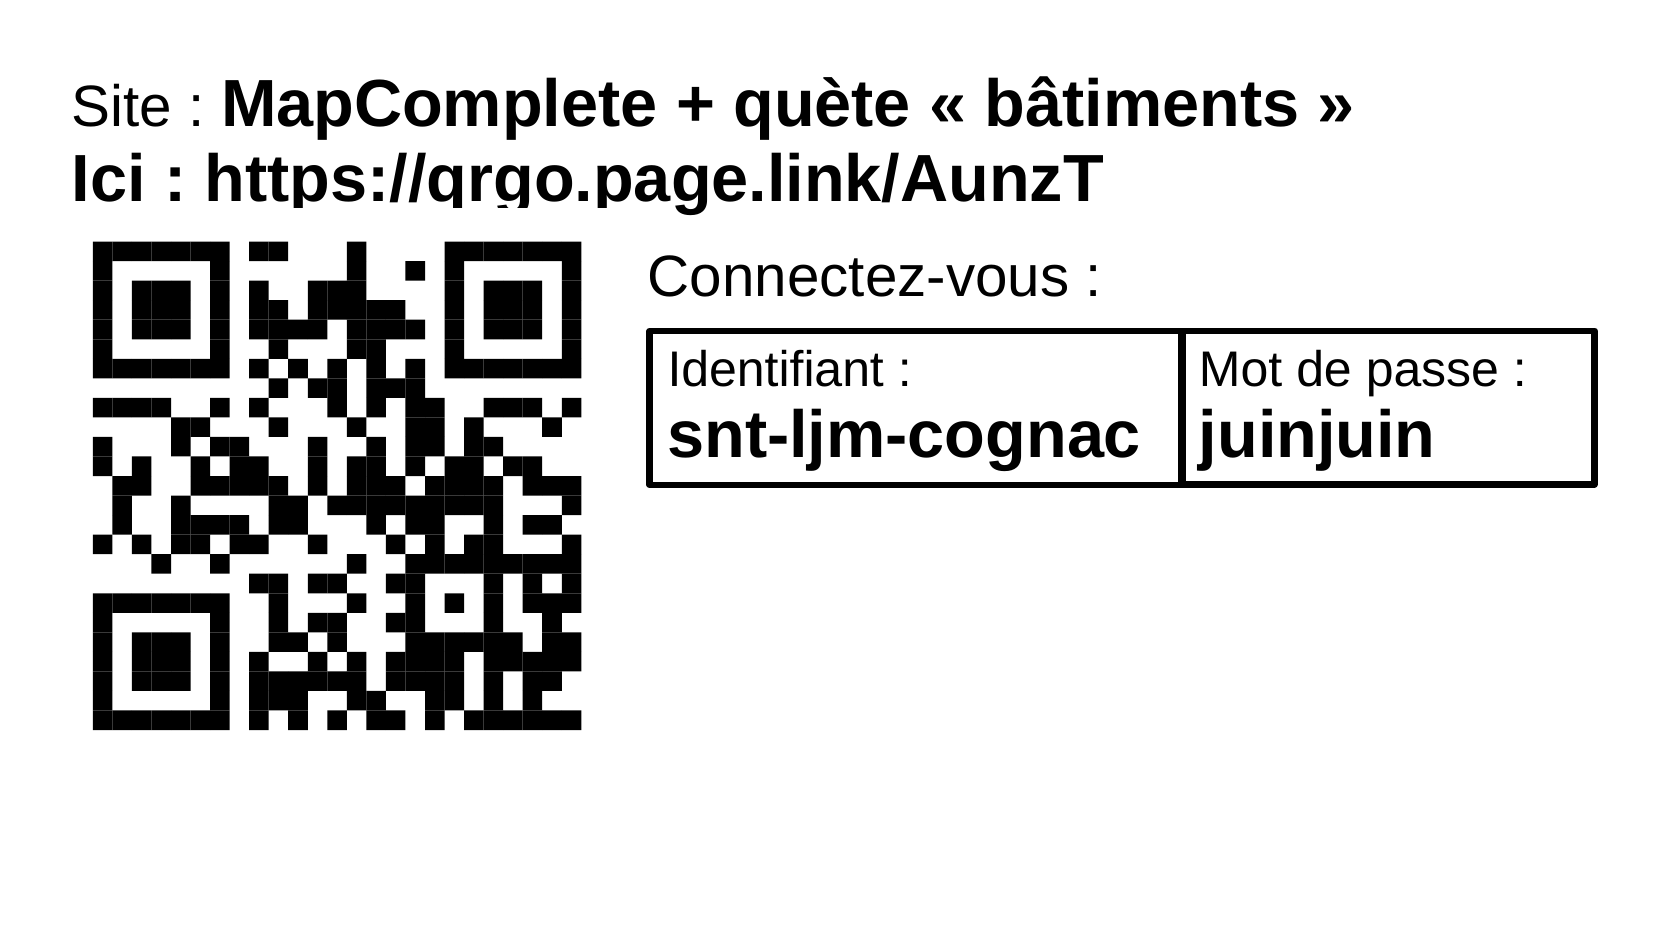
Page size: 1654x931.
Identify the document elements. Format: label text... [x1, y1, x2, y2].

text_box Identifiant : snt-ljm-cognac [649, 330, 1184, 485]
text_box Mot de passe : juinjuin [1186, 330, 1595, 485]
text_box Site : MapComplete + quète « bâtiments » Ici : https://qrgo.page.link/AunzT [57, 59, 1565, 289]
picture [57, 206, 620, 768]
text_box Connectez-vous : [633, 236, 1118, 317]
